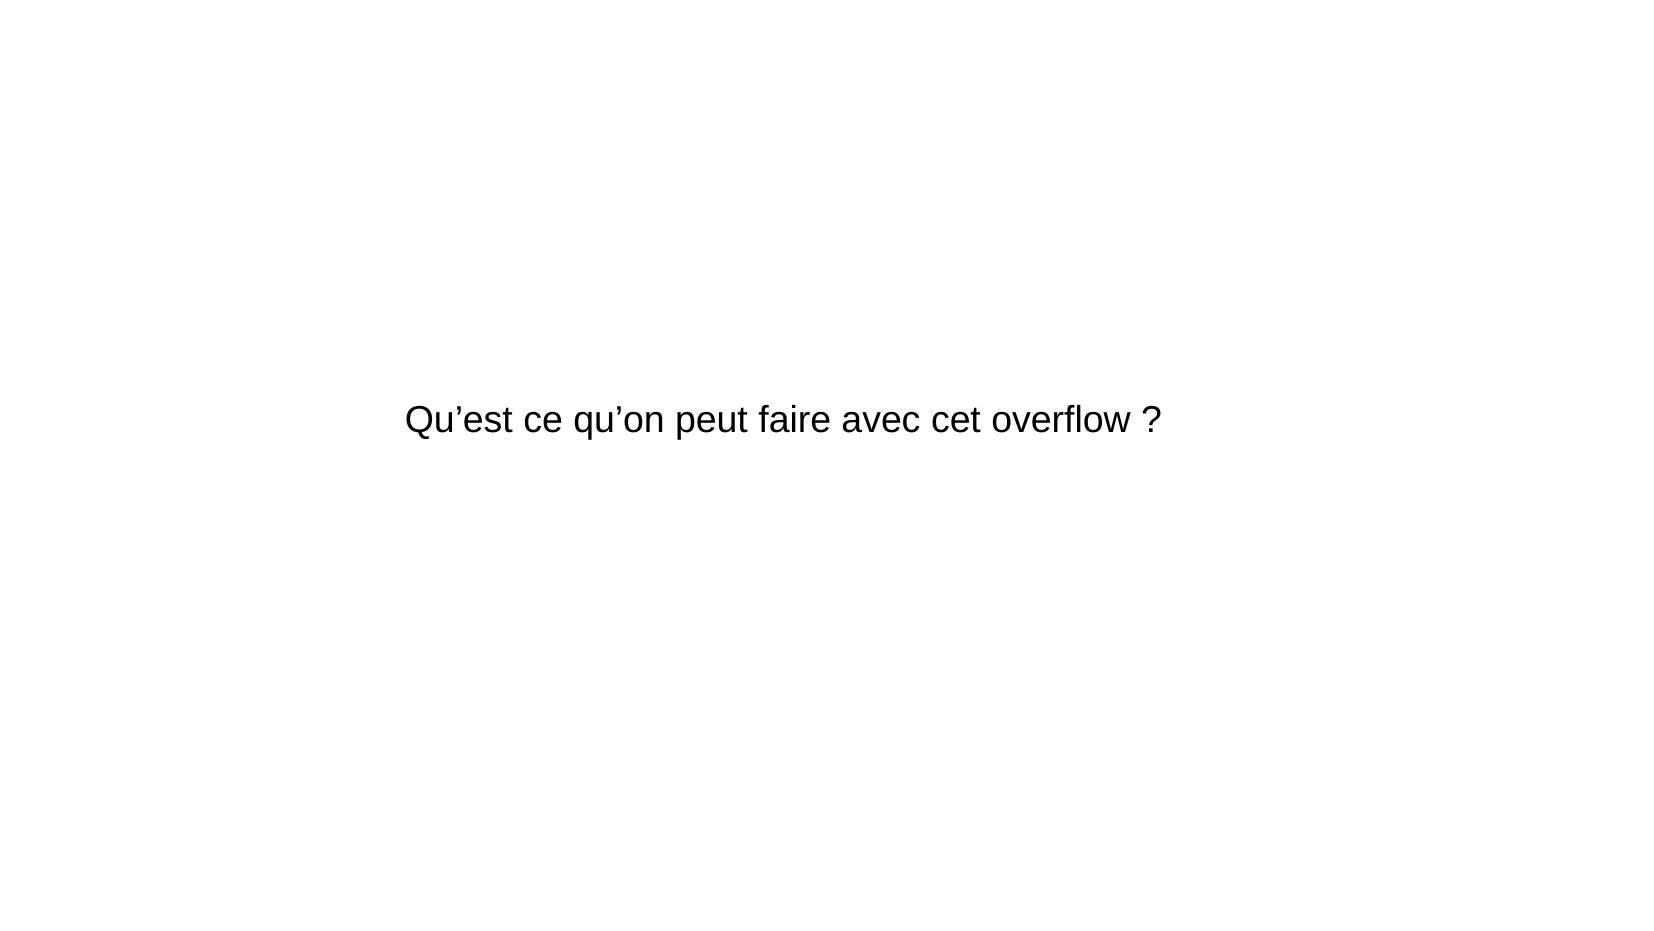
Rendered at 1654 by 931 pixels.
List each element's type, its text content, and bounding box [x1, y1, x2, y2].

text_box Qu’est ce qu’on peut faire avec cet overflow ? [390, 390, 1441, 441]
